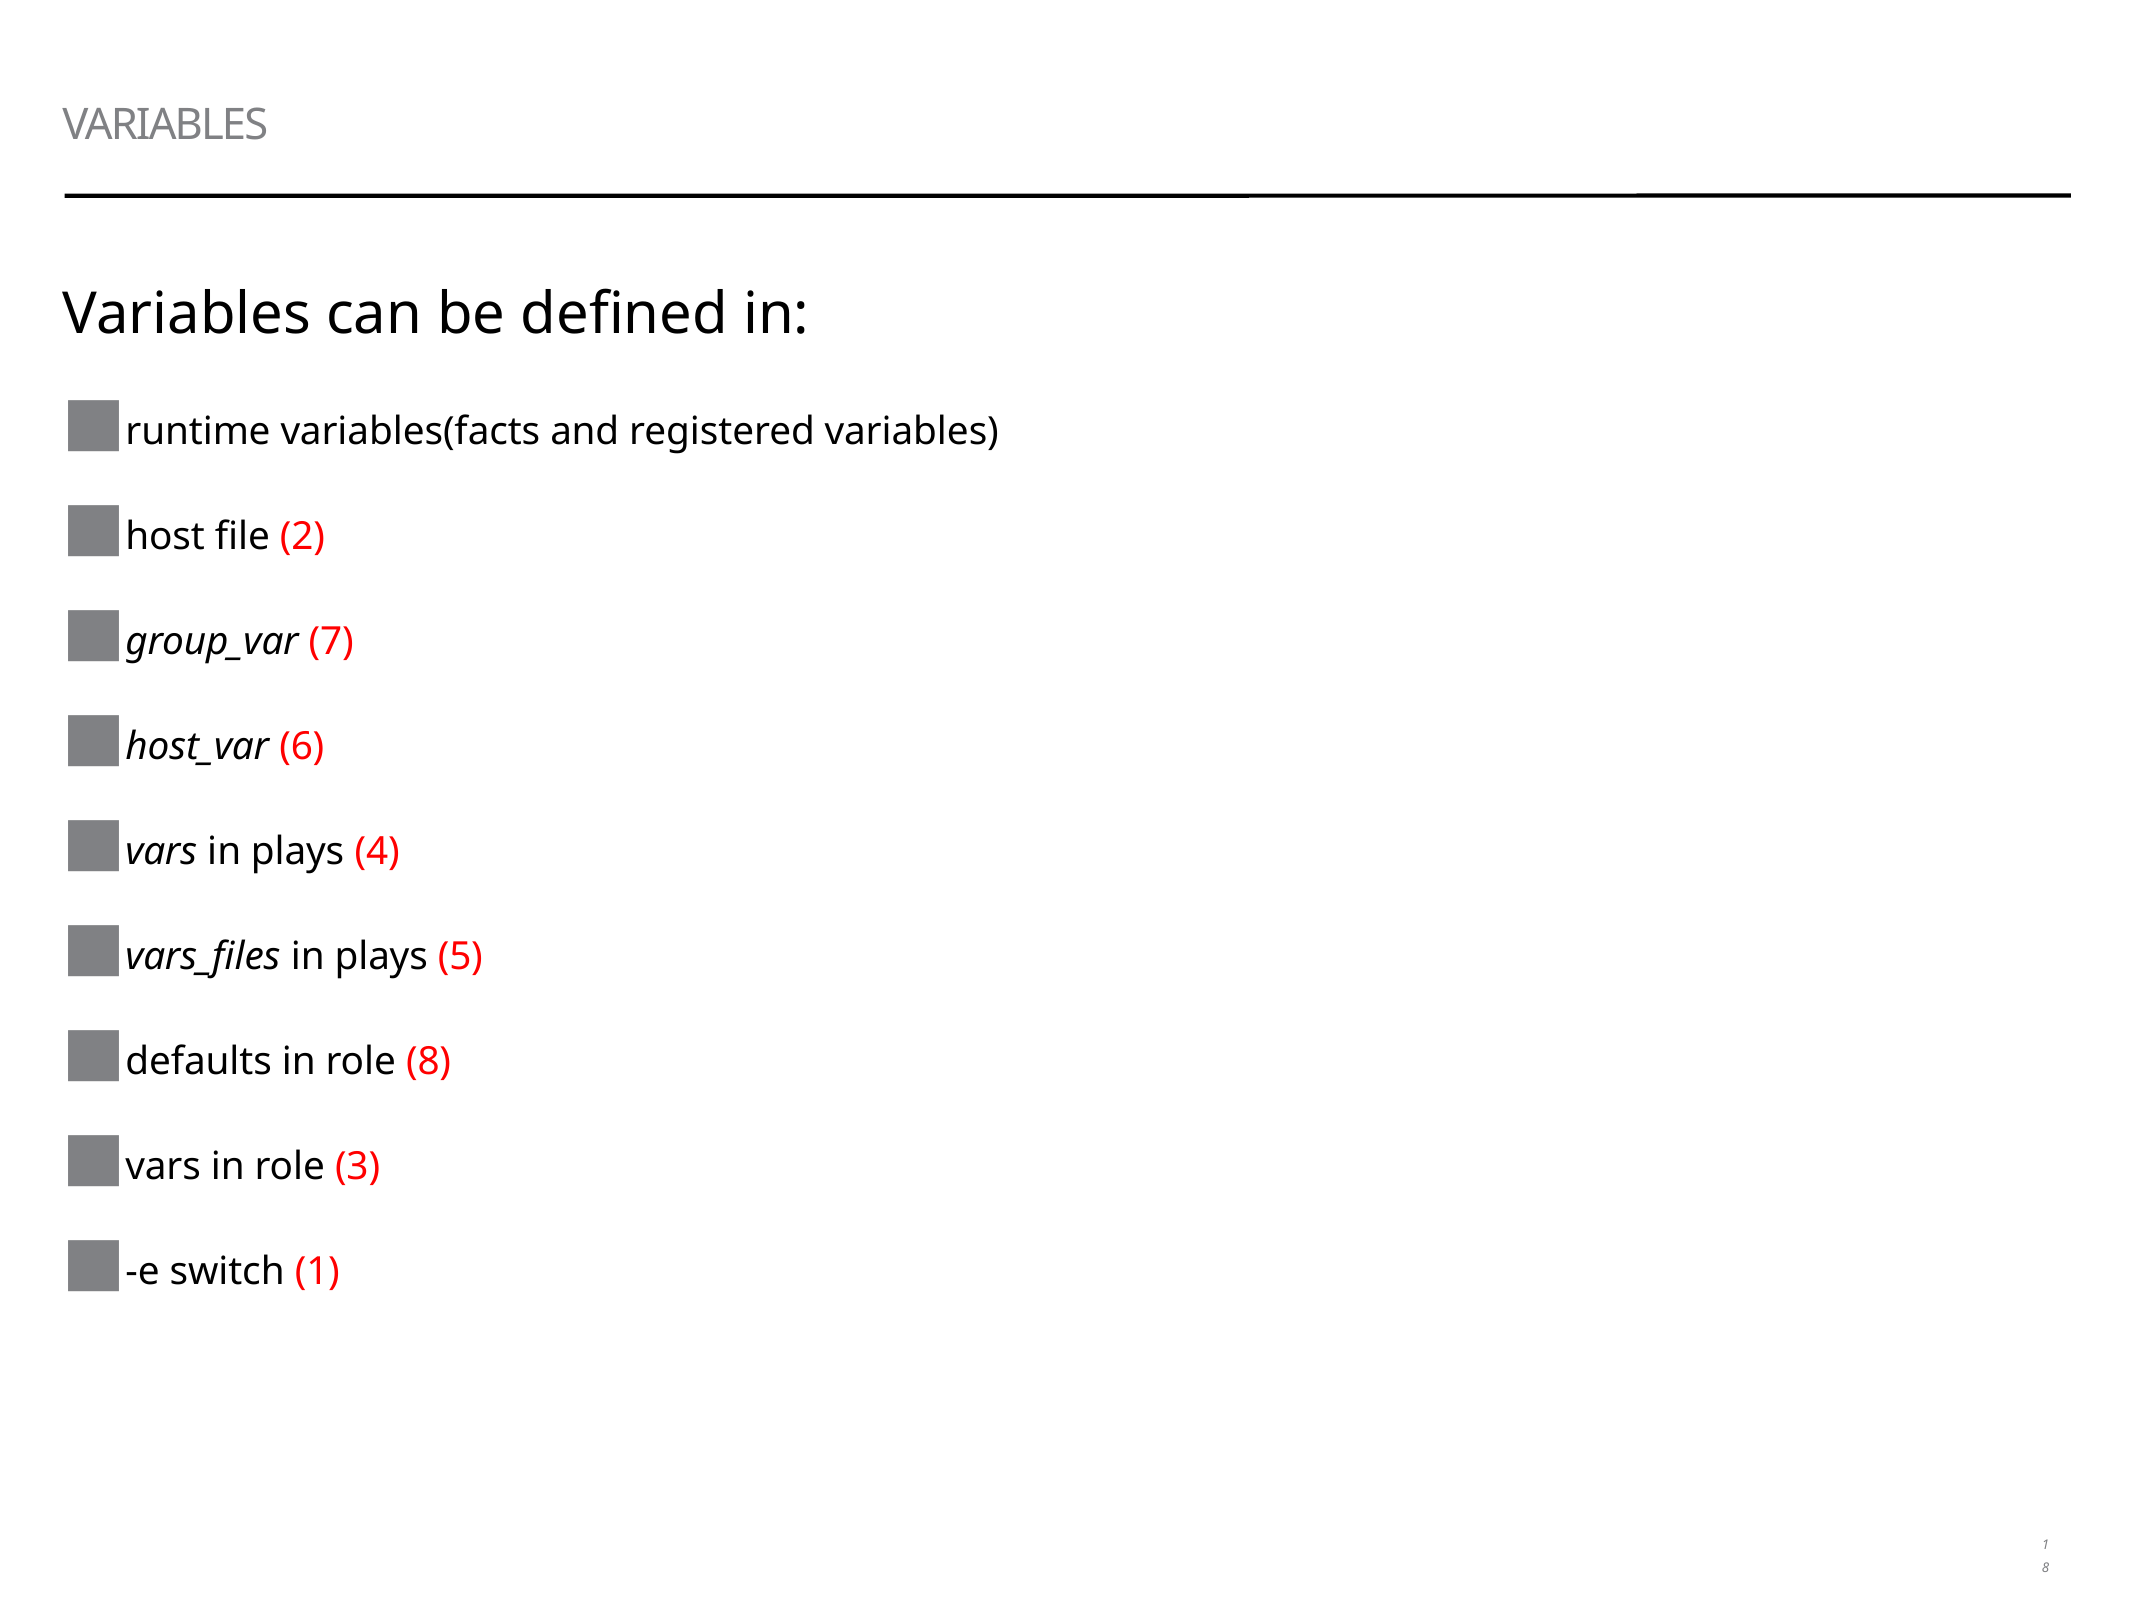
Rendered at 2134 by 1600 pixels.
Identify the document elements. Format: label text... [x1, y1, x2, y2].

title VARIABLES [62, 50, 2071, 169]
slide_number <number> [2026, 1518, 2071, 1567]
list Variables can be defined in: runtime variables(facts and registered variables) host file (2) group_var (7) host_var (6) vars in plays (4) vars_files in plays (5) defaults in role (8) vars in role (3) -e switch (1) [62, 233, 2071, 1486]
